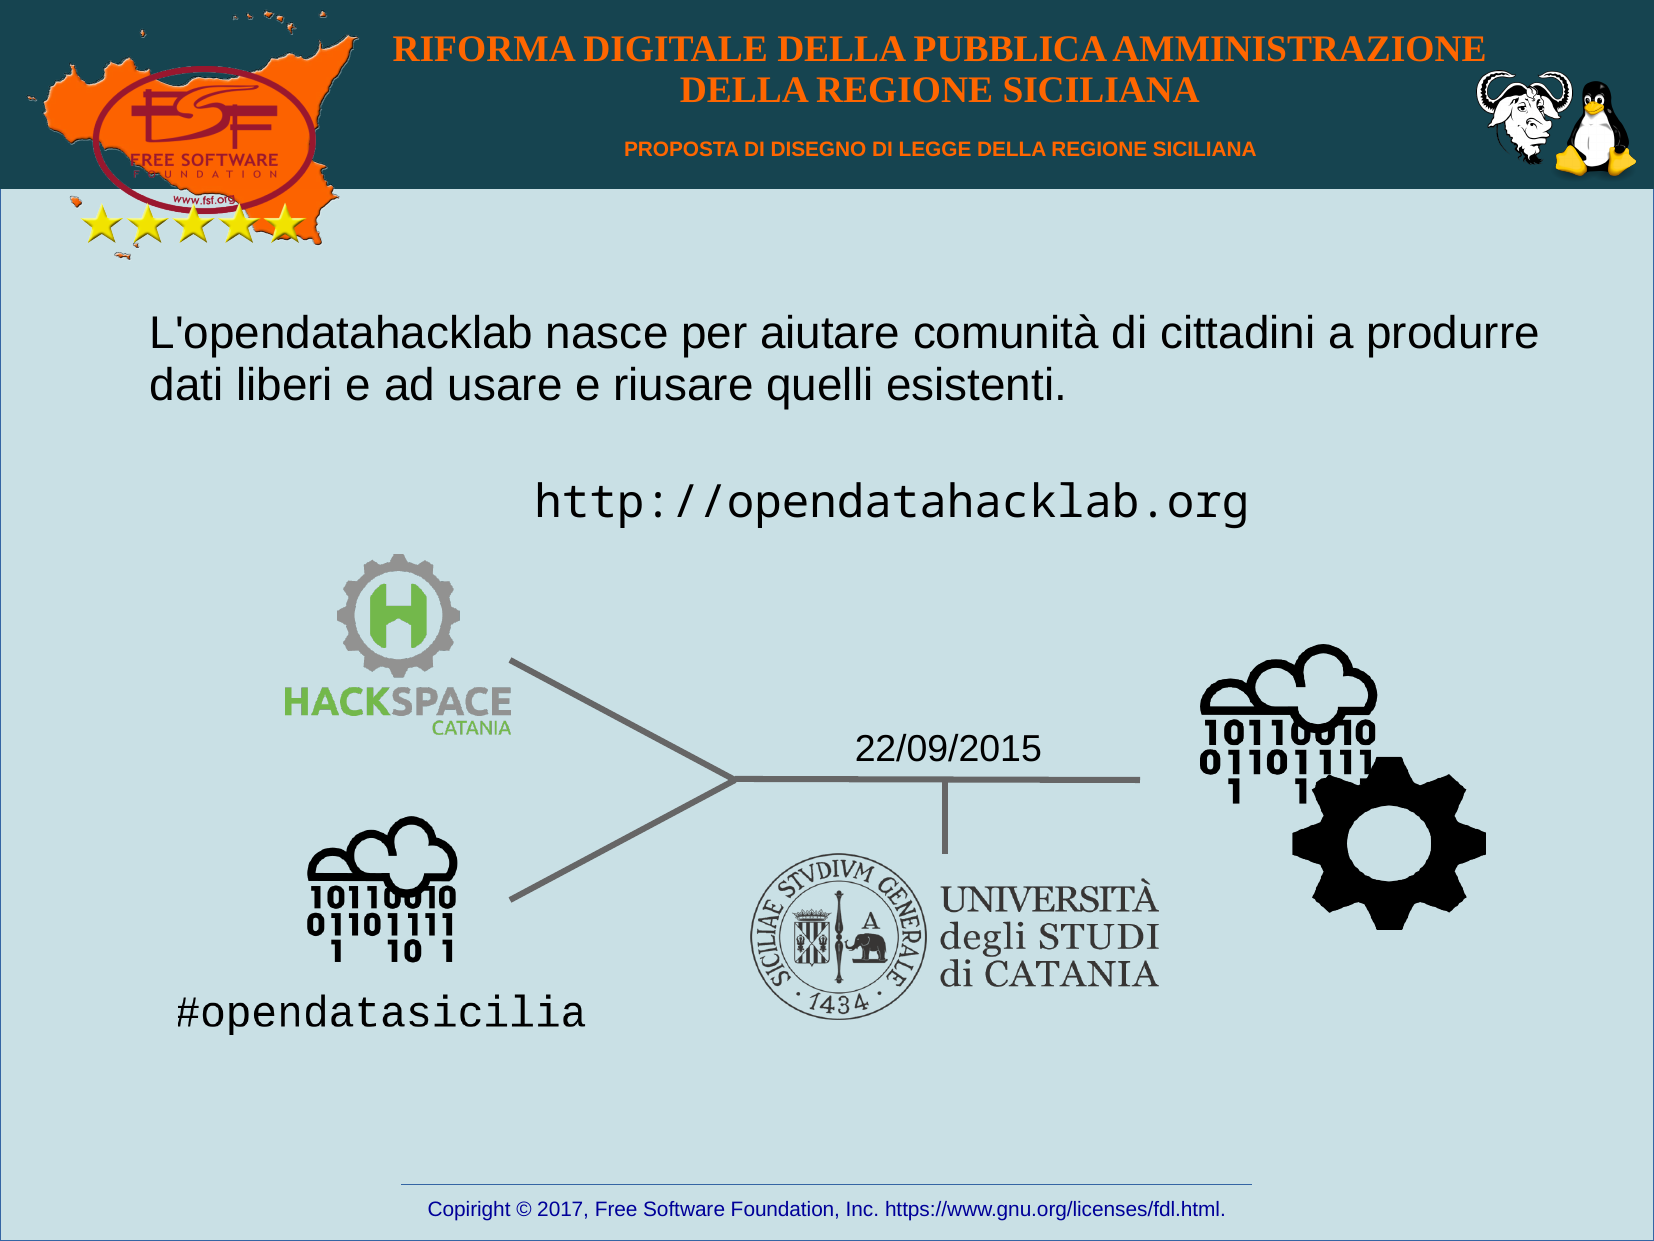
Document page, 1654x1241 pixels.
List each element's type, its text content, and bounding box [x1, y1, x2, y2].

picture [750, 853, 1159, 1021]
text_box 22/09/2015 [840, 720, 1081, 777]
text_box http://opendatahacklab.org [519, 460, 1265, 528]
picture [1200, 644, 1486, 931]
picture [178, 816, 586, 1036]
picture [18, 0, 362, 306]
picture [1476, 70, 1636, 182]
picture [285, 554, 511, 736]
text_box L'opendatahacklab nasce per aiutare comunità di cittadini a produrre dati liberi e ad usare e riusare quelli esistenti. [135, 300, 1576, 418]
